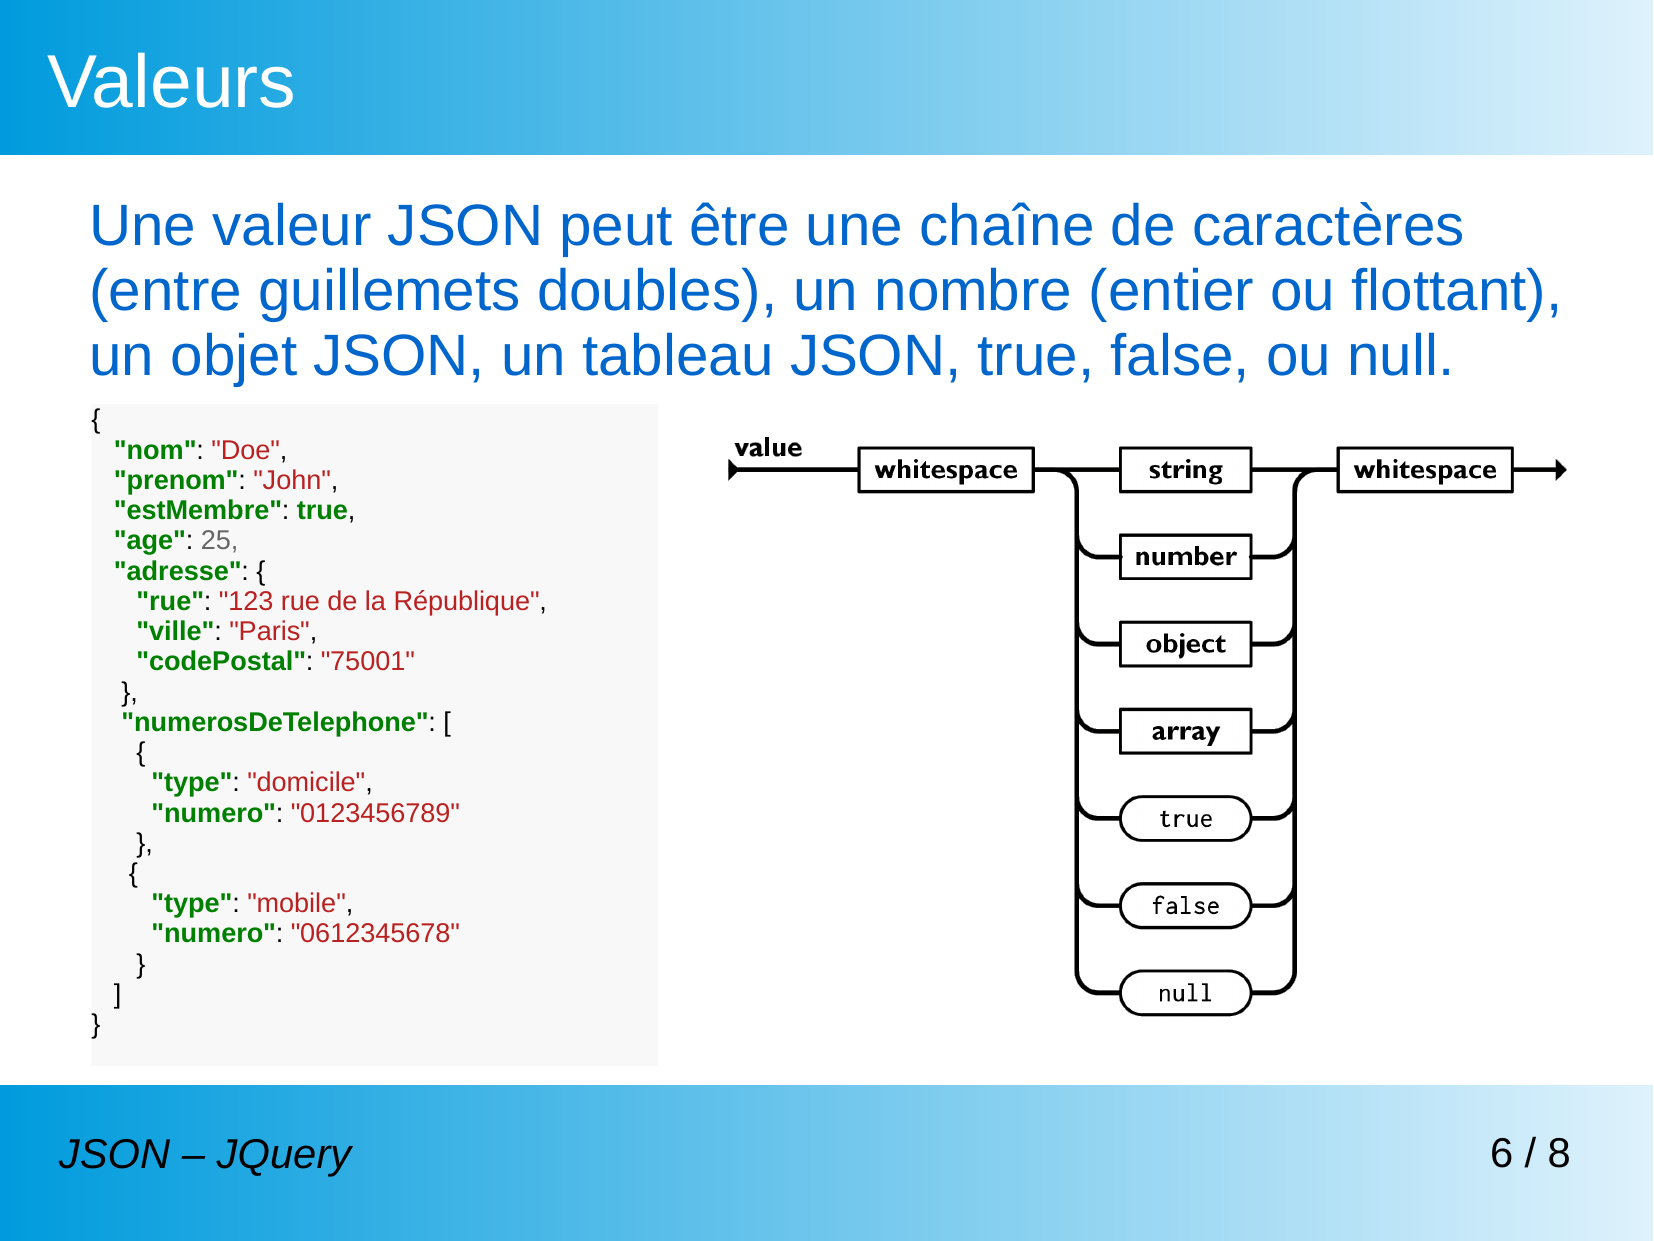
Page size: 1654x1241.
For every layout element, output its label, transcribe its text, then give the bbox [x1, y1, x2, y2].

picture [720, 423, 1567, 1020]
picture [137, 1086, 142, 1240]
list { "nom": "Doe", "prenom": "John", "estMembre": true, "age": 25, "adresse": { "rue": "123 rue de la République", "ville": "Paris", "codePostal": "75001" }, "numerosDeTelephone": [ { "type": "domicile", "numero": "0123456789" }, { "type": "mobile", "numero": "0612345678" } ] } [91, 404, 658, 1066]
title Valeurs [47, 28, 1536, 134]
list Une valeur JSON peut être une chaîne de caractères (entre guillemets doubles), un nombre (entier ou flottant), un objet JSON, un tableau JSON, true, false, ou null. [89, 192, 1578, 415]
